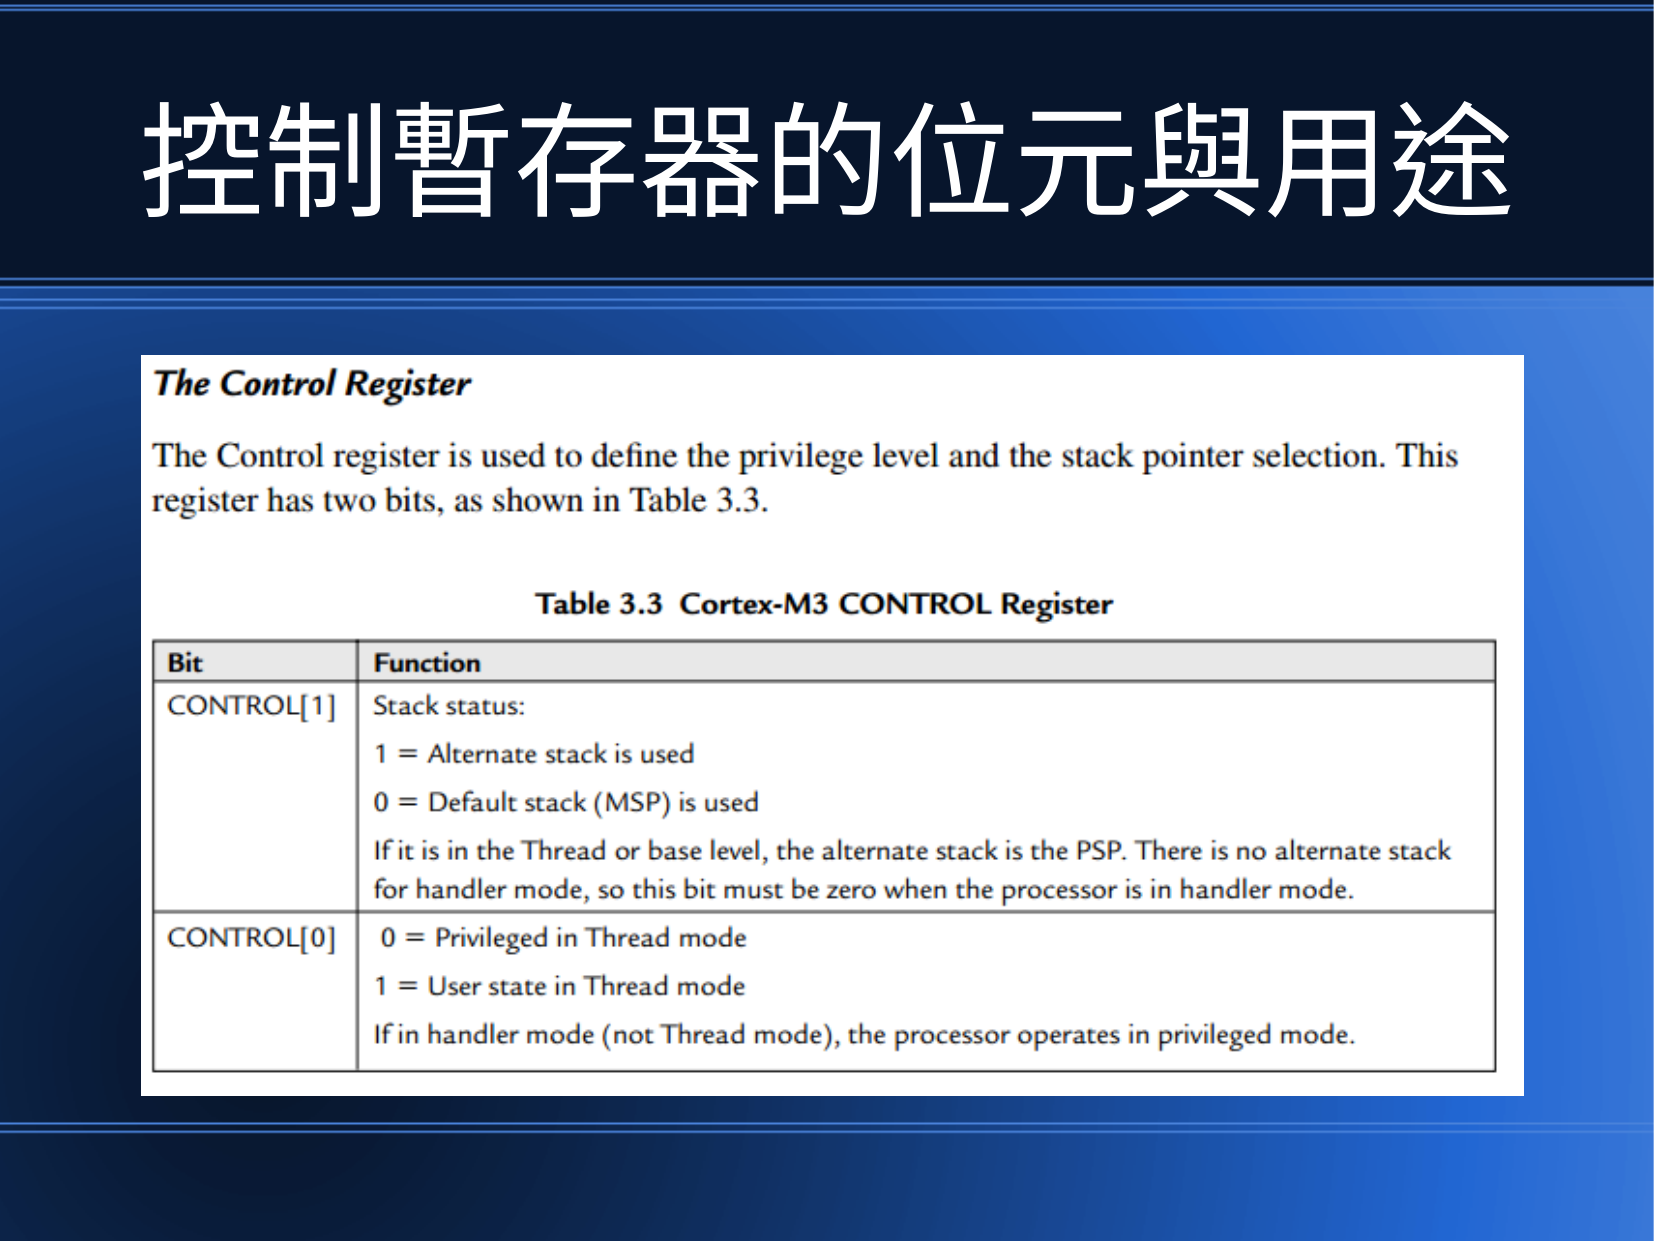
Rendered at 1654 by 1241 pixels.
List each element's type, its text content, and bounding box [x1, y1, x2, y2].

title 控制暫存器的位元與用途 [82, 49, 1571, 257]
picture [0, 0, 1654, 1241]
